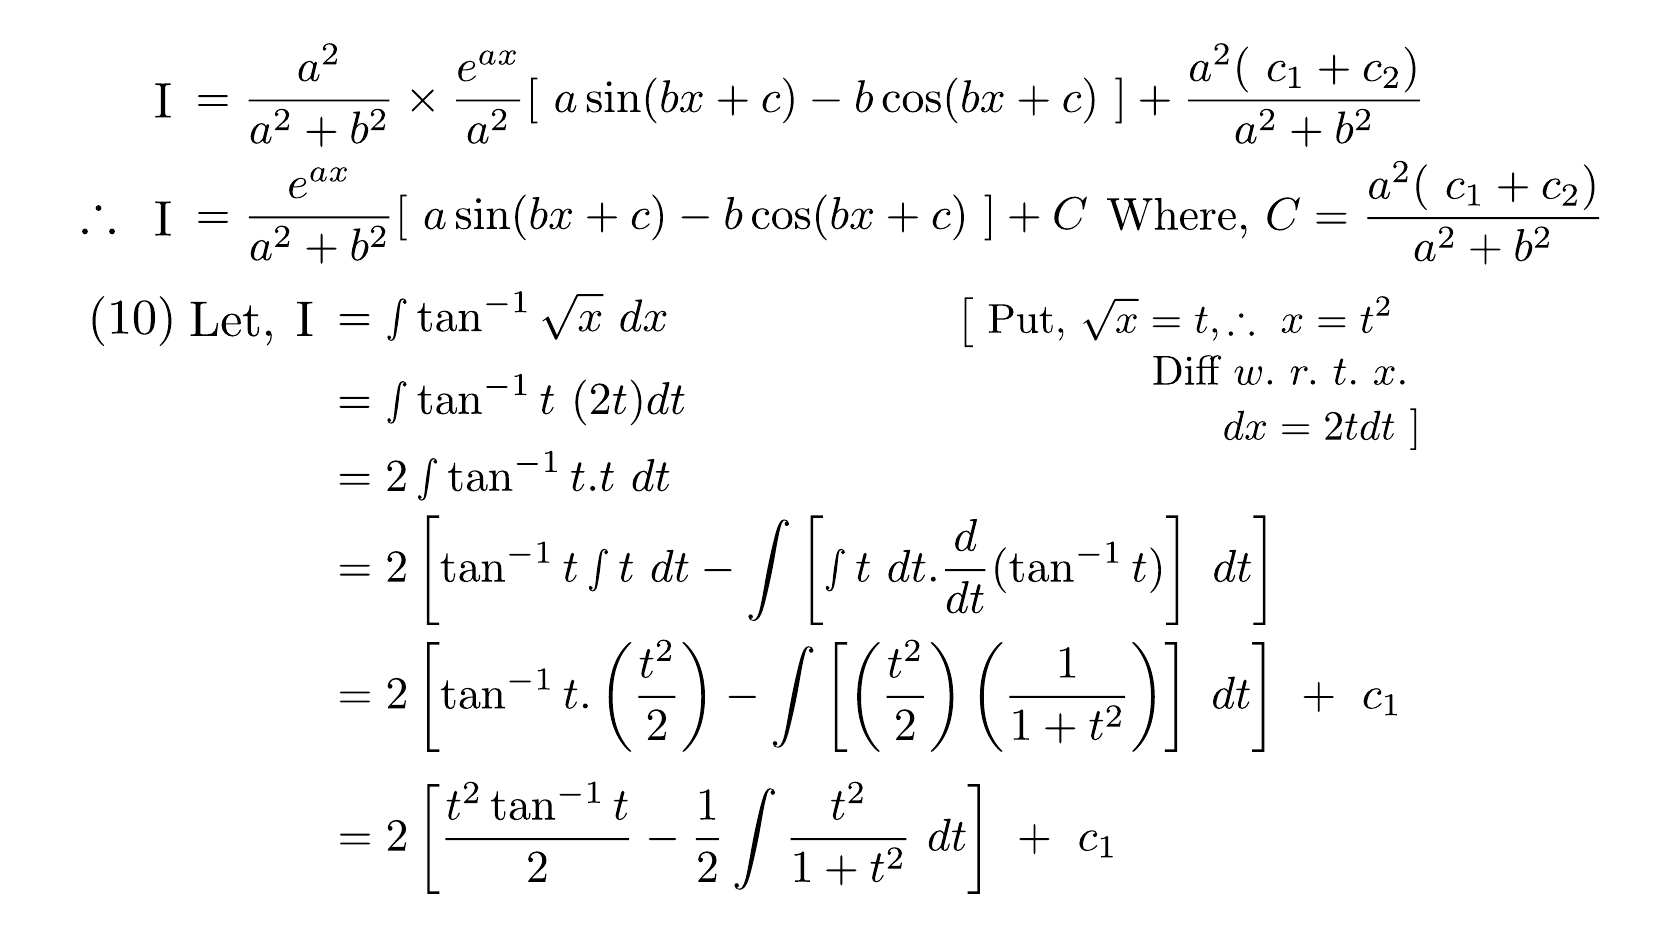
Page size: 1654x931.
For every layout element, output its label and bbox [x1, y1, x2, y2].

text_box [339, 450, 670, 501]
text_box [155, 83, 171, 118]
text_box [197, 167, 1087, 264]
text_box [339, 781, 1113, 894]
text_box [82, 205, 115, 235]
text_box [338, 373, 685, 426]
text_box [197, 43, 1420, 148]
text_box [339, 515, 1266, 625]
title [47, 36, 1607, 898]
text_box [155, 201, 171, 236]
text_box [338, 290, 667, 341]
text_box [297, 301, 313, 336]
text_box [339, 639, 1397, 752]
text_box [1224, 408, 1417, 450]
text_box [958, 296, 1390, 348]
text_box [1107, 160, 1600, 265]
text_box [1153, 355, 1405, 386]
text_box [190, 301, 272, 346]
text_box [90, 296, 172, 347]
